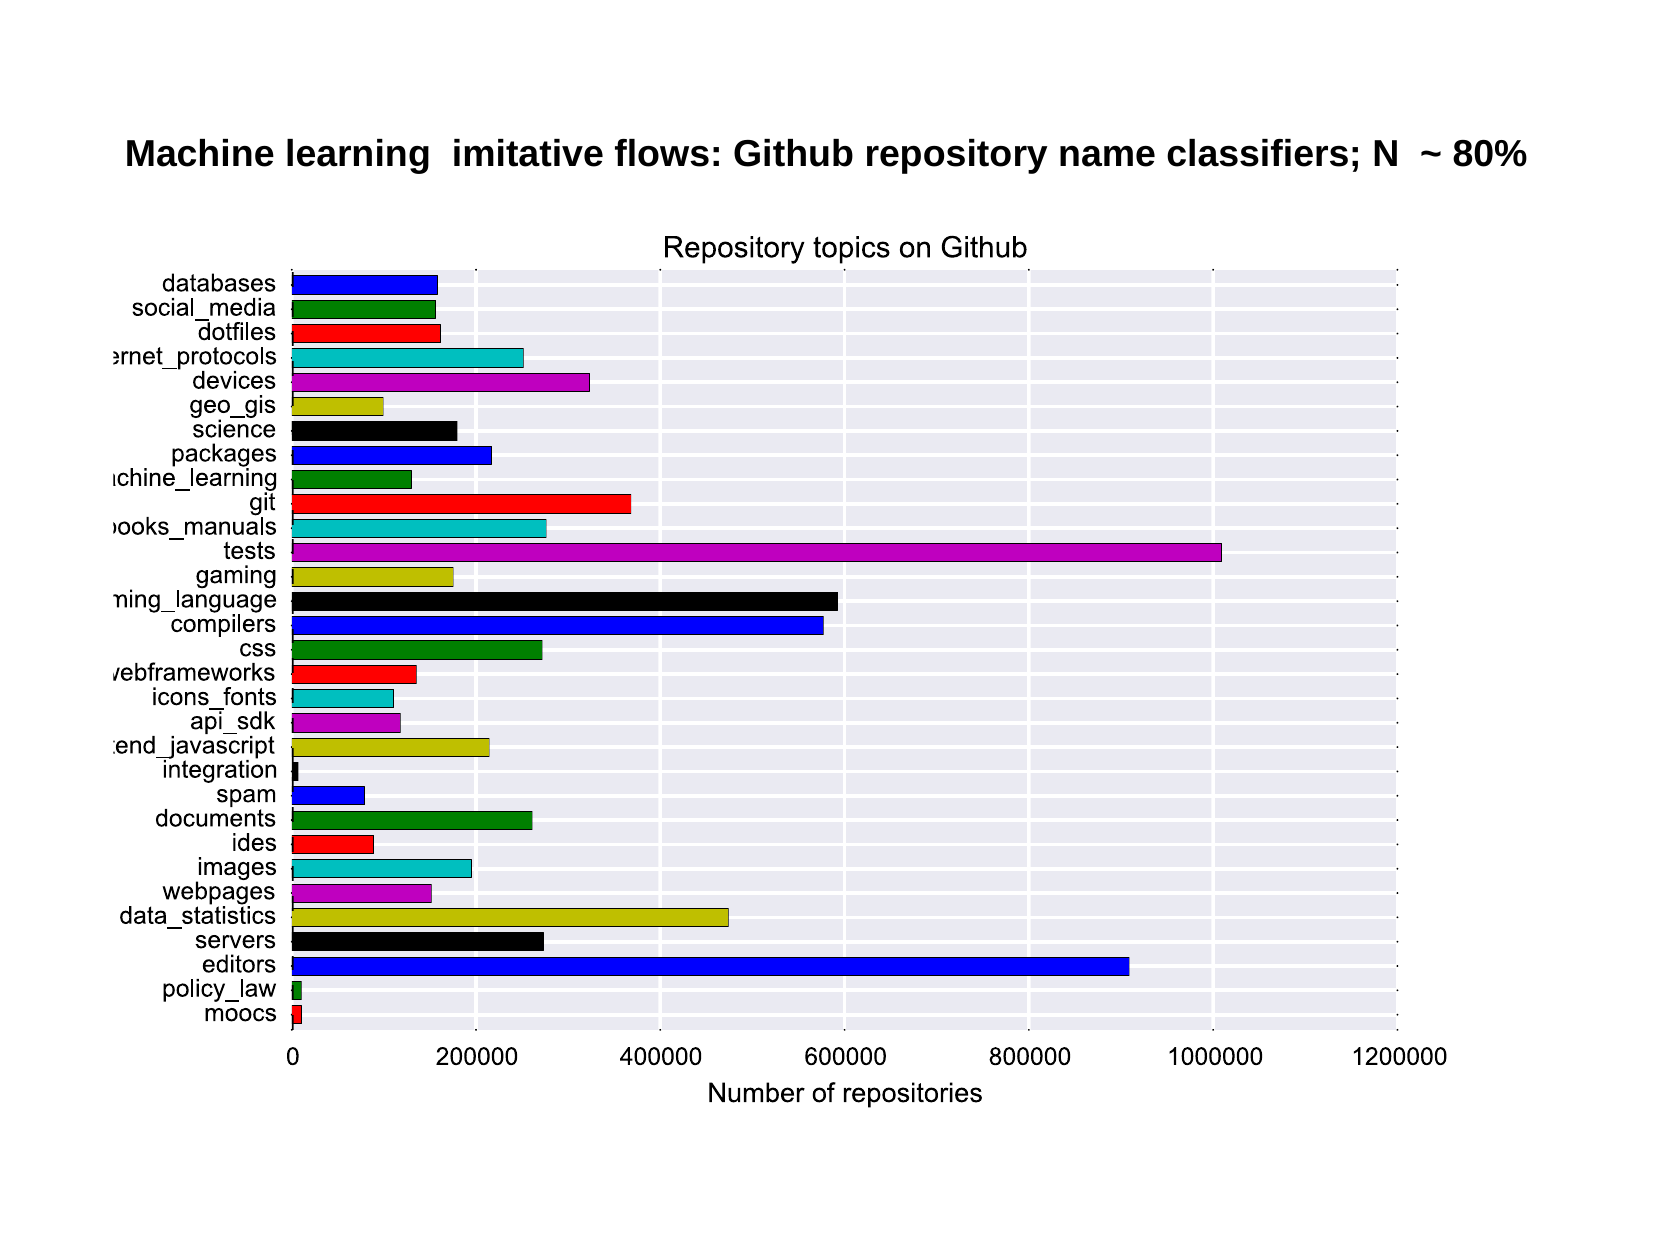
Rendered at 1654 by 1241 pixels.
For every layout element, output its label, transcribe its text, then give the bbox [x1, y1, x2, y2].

title Machine learning imitative flows: Github repository name classifiers; N ~ 80% [82, 49, 1571, 257]
picture [113, 257, 1541, 1153]
